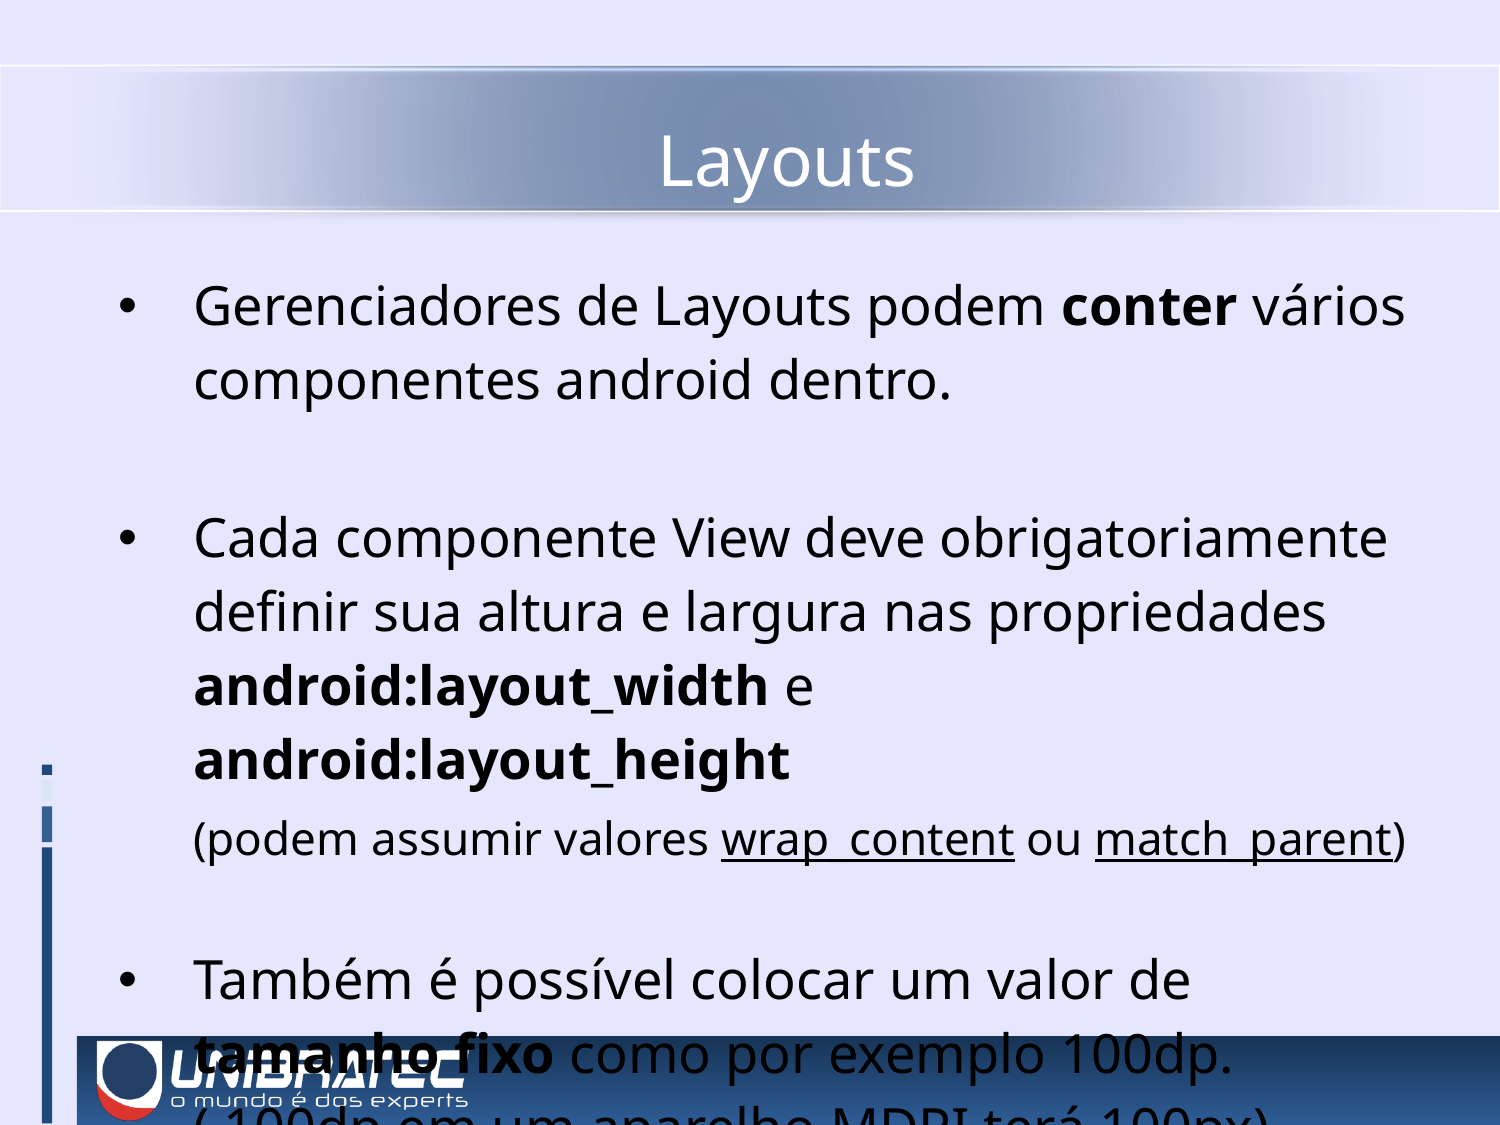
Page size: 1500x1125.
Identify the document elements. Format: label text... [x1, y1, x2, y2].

title Layouts [150, 84, 1424, 233]
picture [0, 58, 1500, 227]
picture [262, 1112, 277, 1121]
picture [293, 1112, 308, 1121]
subtitle Gerenciadores de Layouts podem conter vários componentes android dentro. Cada componente View deve obrigatoriamente definir sua altura e largura nas propriedades android:layout_width e android:layout_height (podem assumir valores wrap_content ou match_parent) Também é possível colocar um valor de tamanho fixo como por exemplo 100dp. ( 100dp em um aparelho MDPI terá 100px). [118, 267, 1421, 1016]
picture [96, 1040, 469, 1121]
